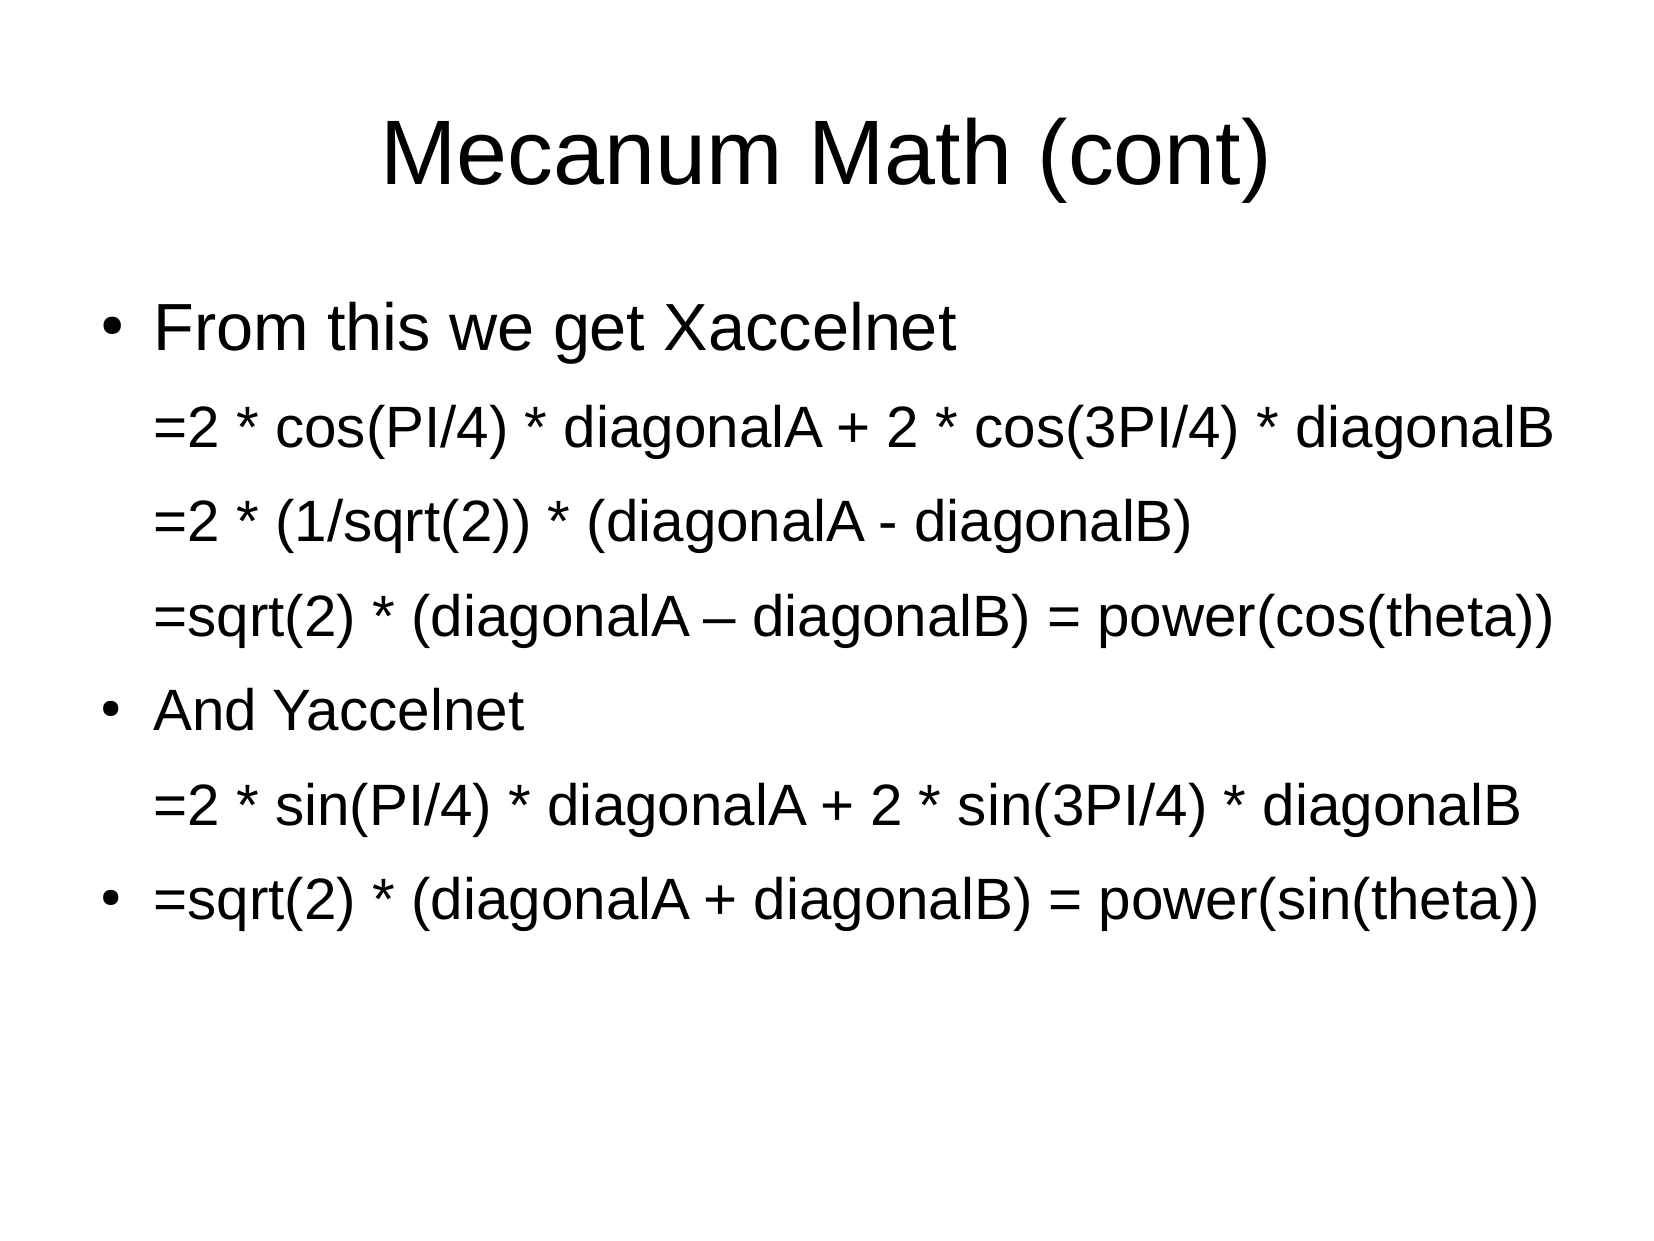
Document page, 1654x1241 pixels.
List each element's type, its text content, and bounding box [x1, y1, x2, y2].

title Mecanum Math (cont) [82, 49, 1571, 257]
list From this we get Xaccelnet =2 * cos(PI/4) * diagonalA + 2 * cos(3PI/4) * diagonalB =2 * (1/sqrt(2)) * (diagonalA - diagonalB) =sqrt(2) * (diagonalA – diagonalB) = power(cos(theta)) And Yaccelnet =2 * sin(PI/4) * diagonalA + 2 * sin(3PI/4) * diagonalB =sqrt(2) * (diagonalA + diagonalB) = power(sin(theta)) [82, 290, 1576, 1010]
